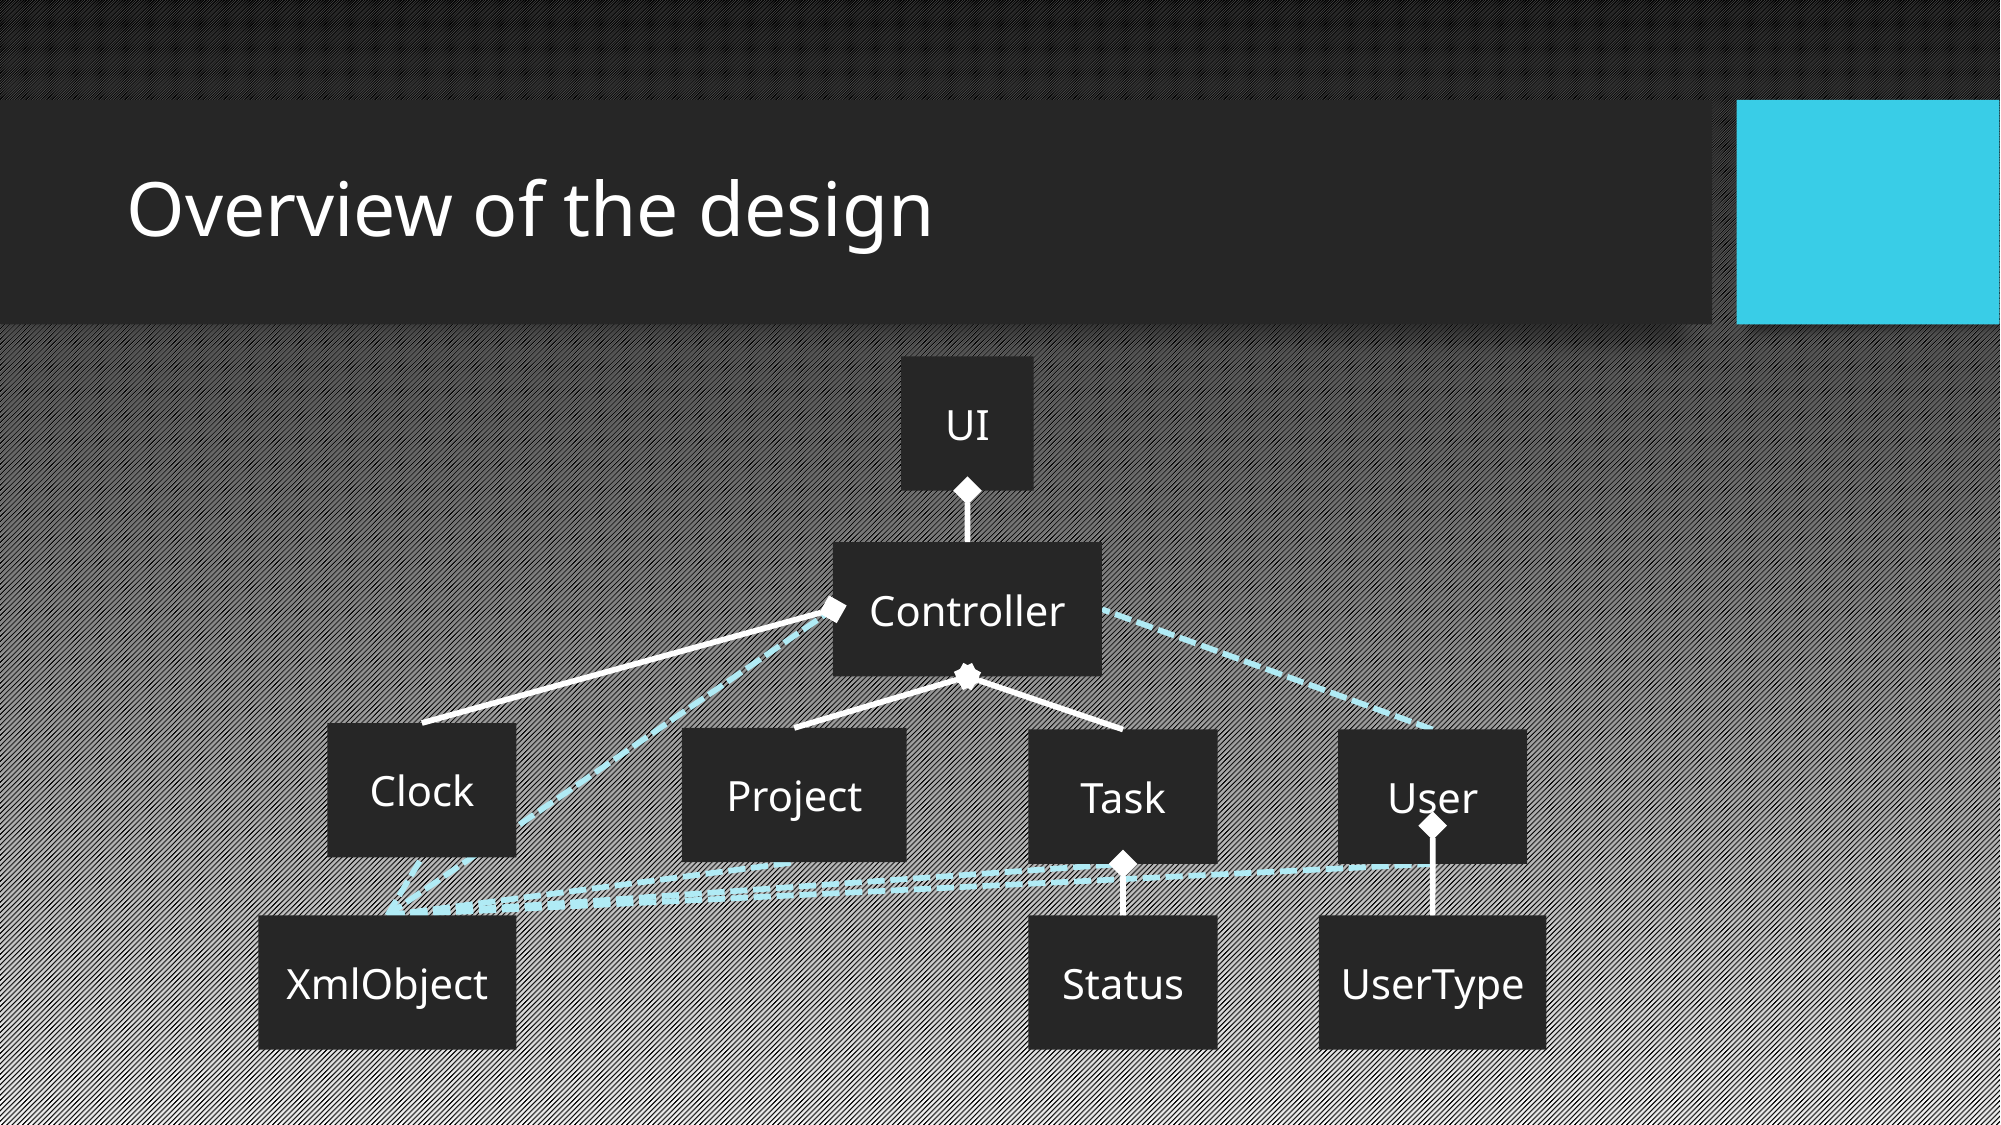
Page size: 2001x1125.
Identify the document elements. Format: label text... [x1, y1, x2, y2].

text_box UI [901, 356, 1034, 491]
text_box User [1338, 729, 1528, 864]
text_box Clock [327, 723, 517, 858]
text_box UserType [1318, 915, 1547, 1050]
text_box Project [681, 727, 907, 863]
title Overview of the design [111, 123, 1689, 301]
text_box Status [1028, 915, 1218, 1050]
text_box Task [1028, 729, 1218, 864]
text_box XmlObject [258, 915, 517, 1050]
text_box Controller [832, 542, 1102, 677]
picture [0, 0, 2000, 1125]
